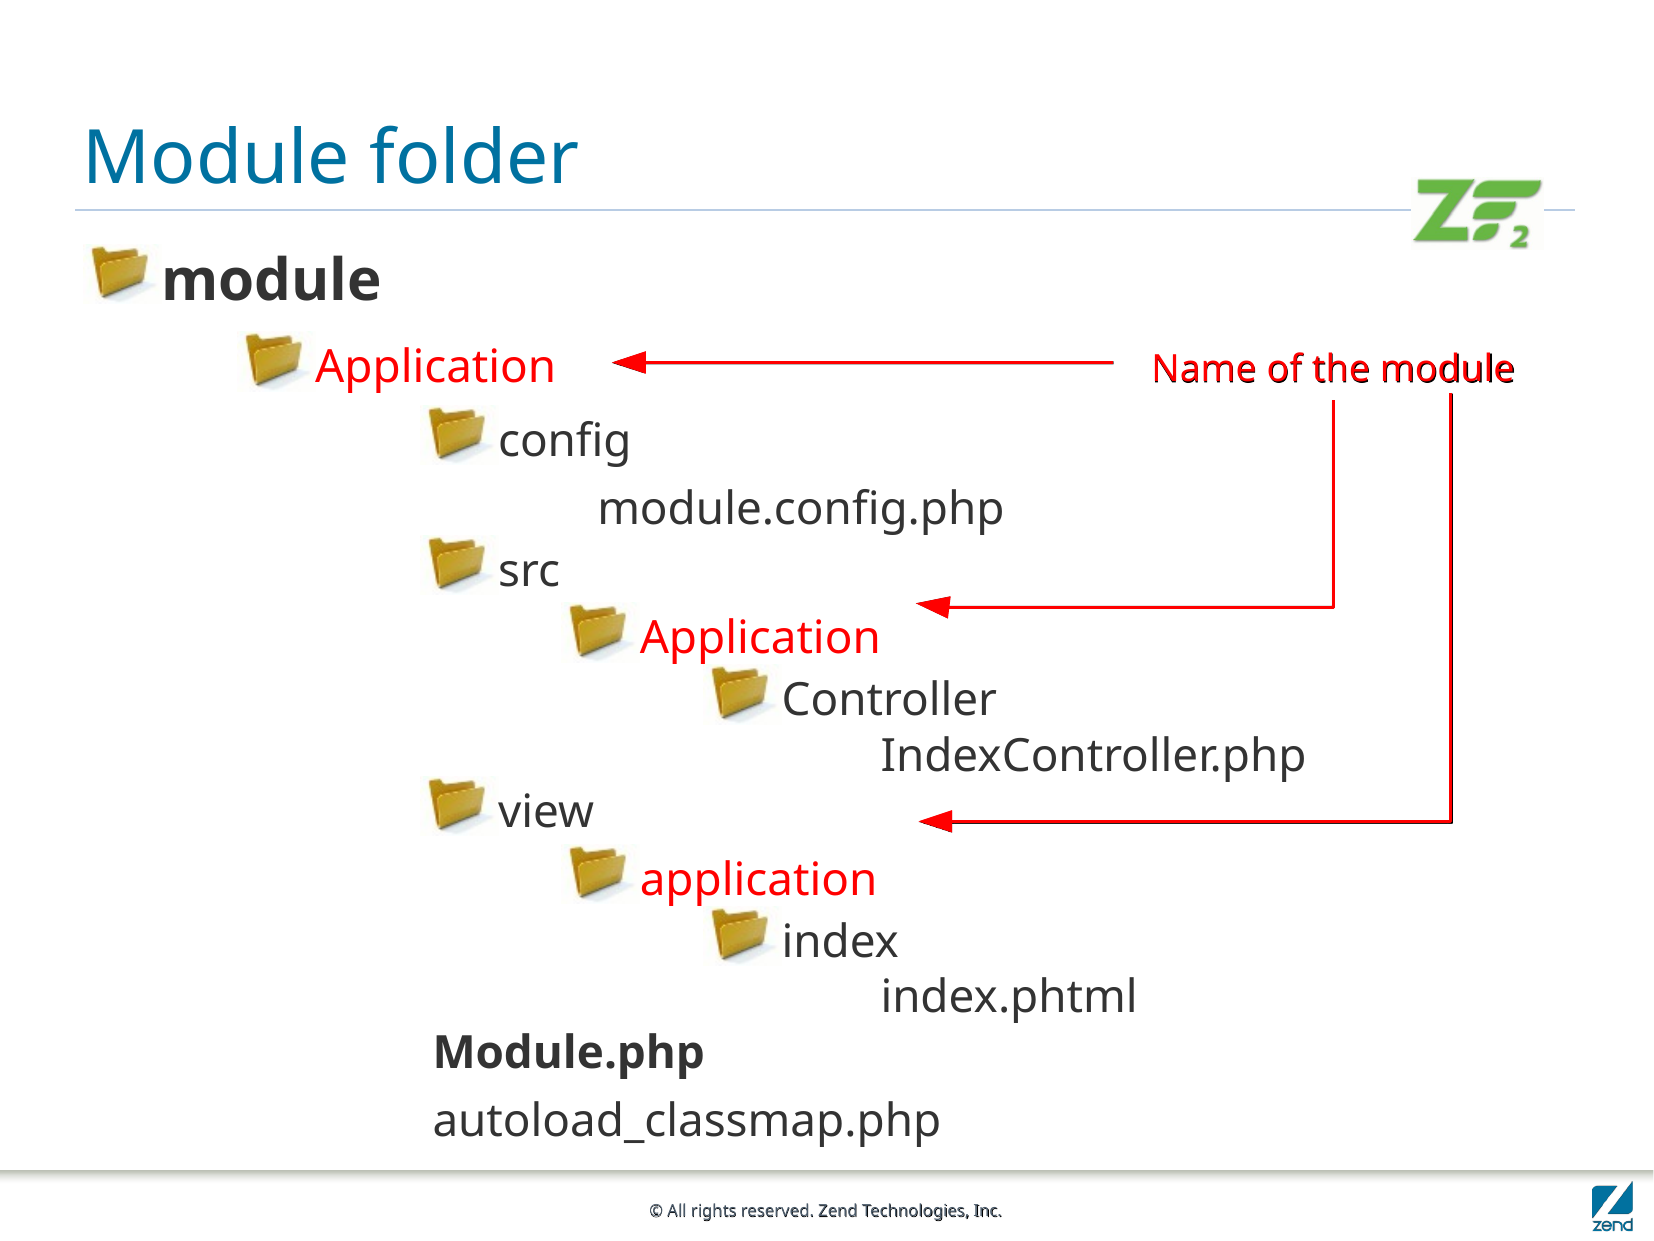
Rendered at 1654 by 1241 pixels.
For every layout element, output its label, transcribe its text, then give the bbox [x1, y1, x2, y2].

picture [83, 244, 162, 249]
picture [0, 1170, 1654, 1232]
list module Application config module.config.php src Application Controller IndexController.php view application index index.phtml Module.php autoload_classmap.php [65, 249, 1551, 1140]
picture [1411, 177, 1544, 250]
title Module folder [82, 17, 1571, 206]
text_box Name of the module [1136, 334, 1510, 393]
